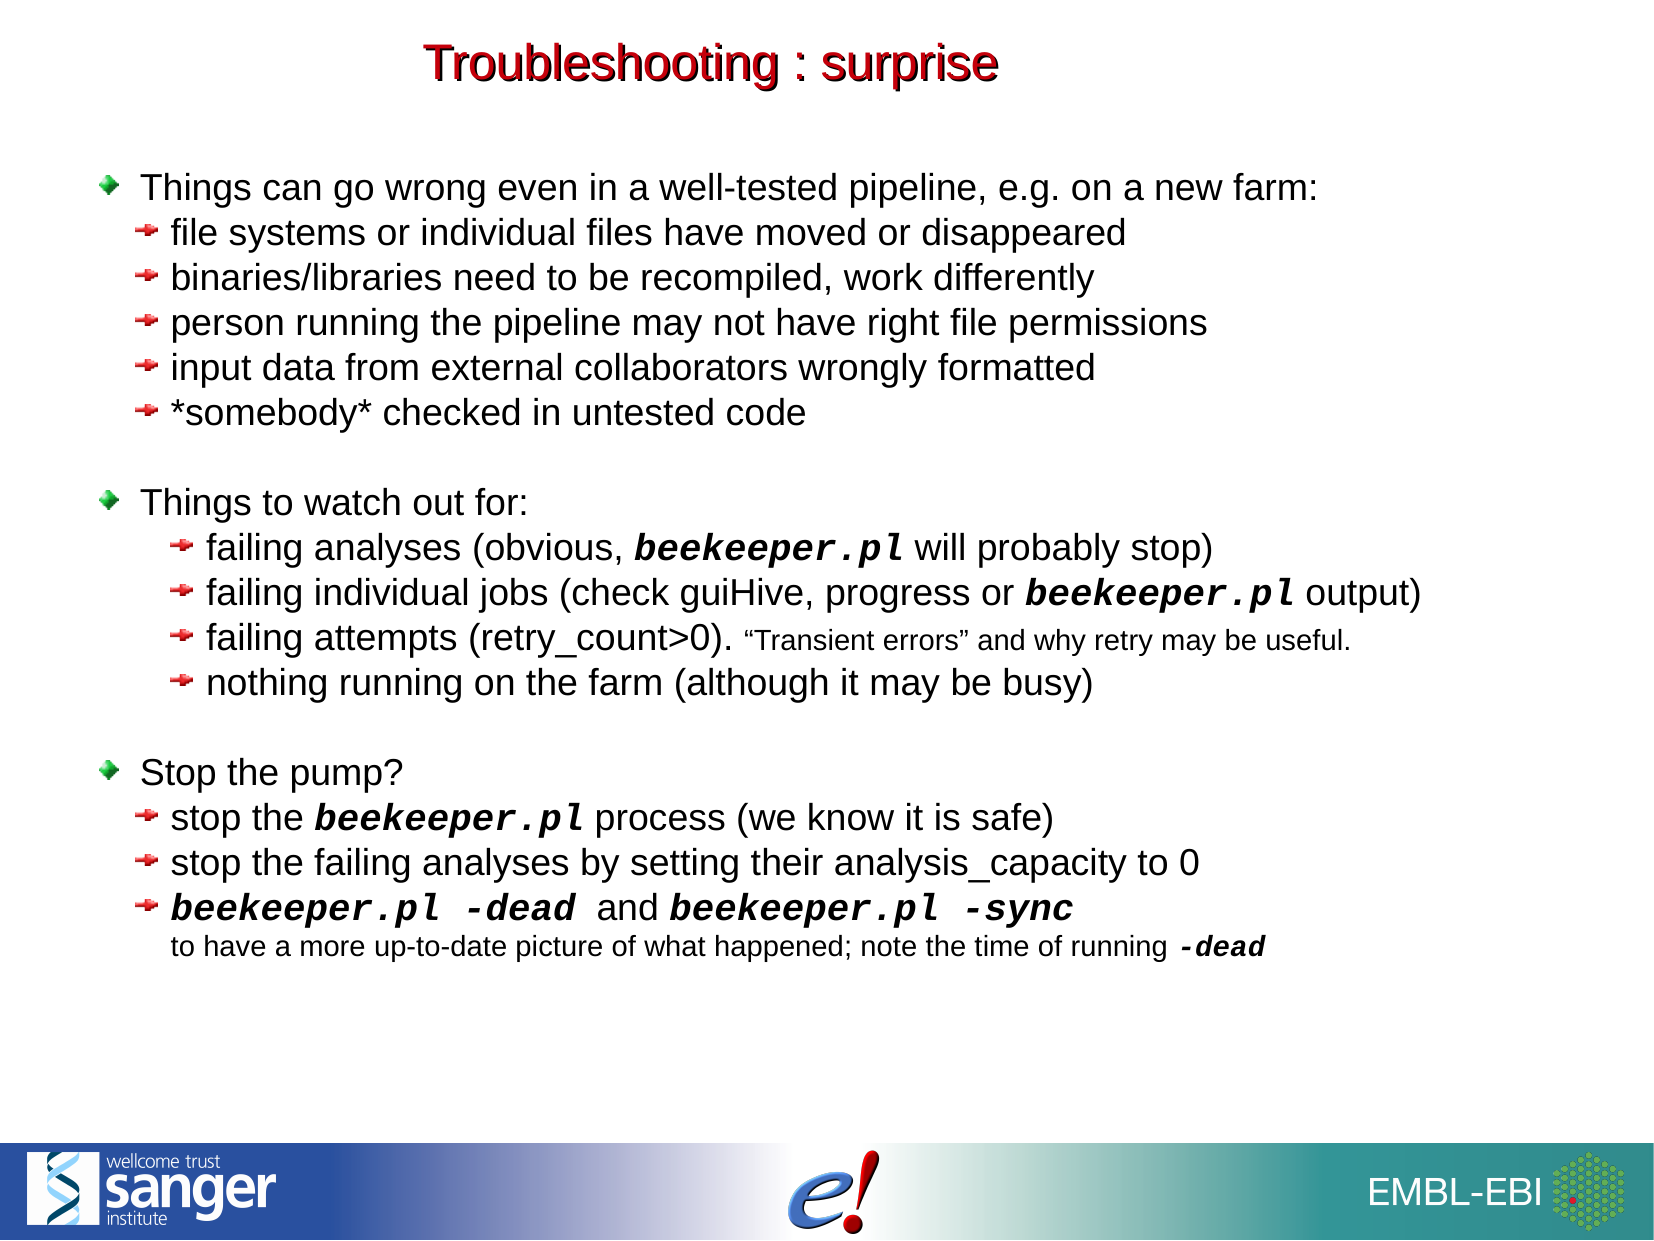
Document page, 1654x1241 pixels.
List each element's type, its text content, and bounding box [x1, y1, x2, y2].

picture [0, 1143, 1654, 1240]
picture [170, 584, 193, 596]
picture [135, 854, 158, 866]
picture [170, 629, 193, 641]
picture [135, 314, 158, 326]
picture [135, 404, 158, 416]
picture [135, 269, 158, 281]
picture [170, 674, 193, 686]
picture [135, 899, 158, 911]
picture [135, 809, 158, 821]
text_box Things can go wrong even in a well-tested pipeline, e.g. on a new farm: file systems or individual files have moved or disappeared binaries/libraries need to be recompiled, work differently person running the pipeline may not have right file permissions input data from external collaborators wrongly formatted *somebody* checked in untested code Things to watch out for: failing analyses (obvious, beekeeper.pl will probably stop) failing individual jobs (check guiHive, progress or beekeeper.pl output) failing attempts (retry_count>0). “Transient errors” and why retry may be useful. nothing running on the farm (although it may be busy) Stop the pump? stop the beekeeper.pl process (we know it is safe) stop the failing analyses by setting their analysis_capacity to 0 beekeeper.pl -dead and beekeeper.pl -sync to have a more up-to-date picture of what happened; note the time of running -dead [84, 147, 1477, 1004]
picture [99, 490, 119, 510]
picture [99, 175, 119, 195]
picture [99, 760, 119, 780]
picture [170, 539, 193, 551]
text_box Troubleshooting : surprise [88, 29, 1333, 105]
picture [135, 224, 158, 236]
picture [135, 359, 158, 371]
